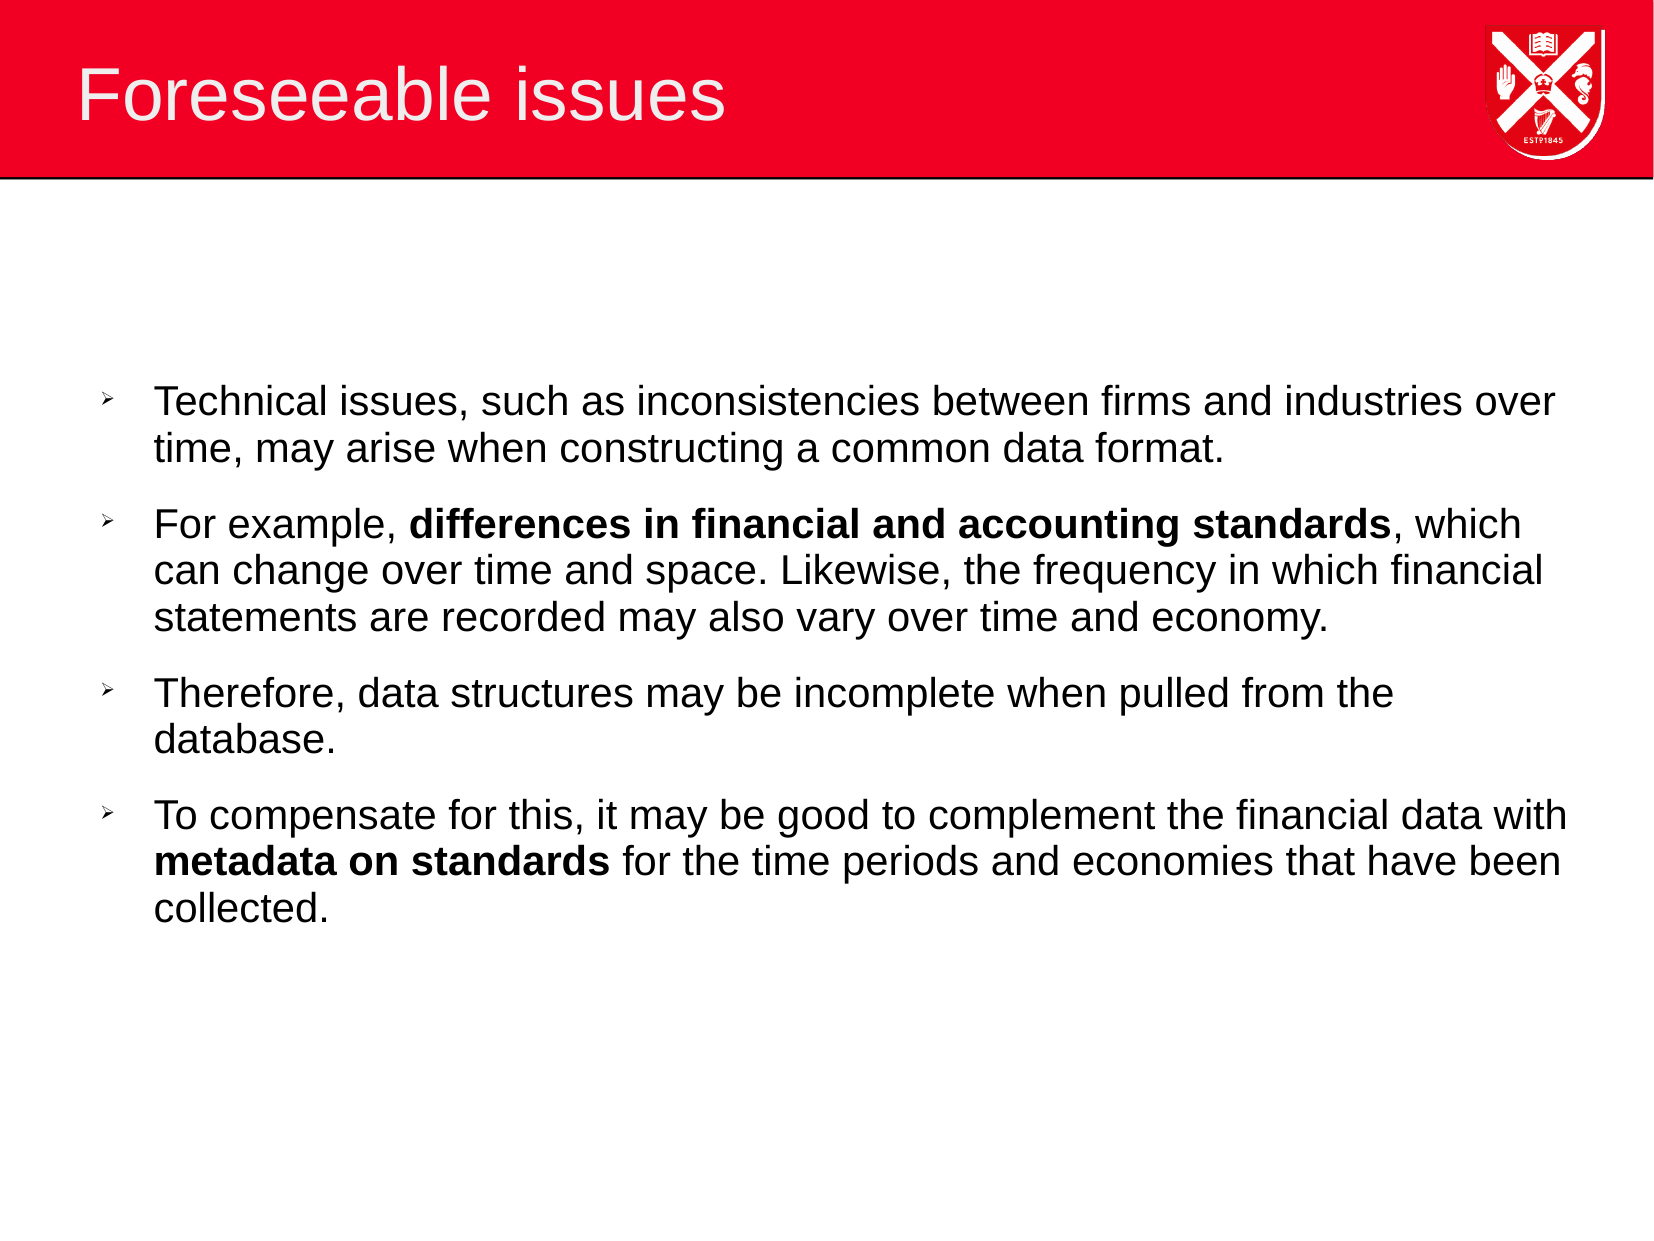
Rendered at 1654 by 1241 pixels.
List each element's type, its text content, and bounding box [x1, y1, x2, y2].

list Technical issues, such as inconsistencies between firms and industries over time, may arise when constructing a common data format. For example, differences in financial and accounting standards, which can change over time and space. Likewise, the frequency in which financial statements are recorded may also vary over time and economy. Therefore, data structures may be incomplete when pulled from the database. To compensate for this, it may be good to complement the financial data with metadata on standards for the time periods and economies that have been collected. [82, 377, 1571, 1075]
picture [1478, 25, 1609, 156]
title Foreseeable issues [0, 0, 1654, 178]
